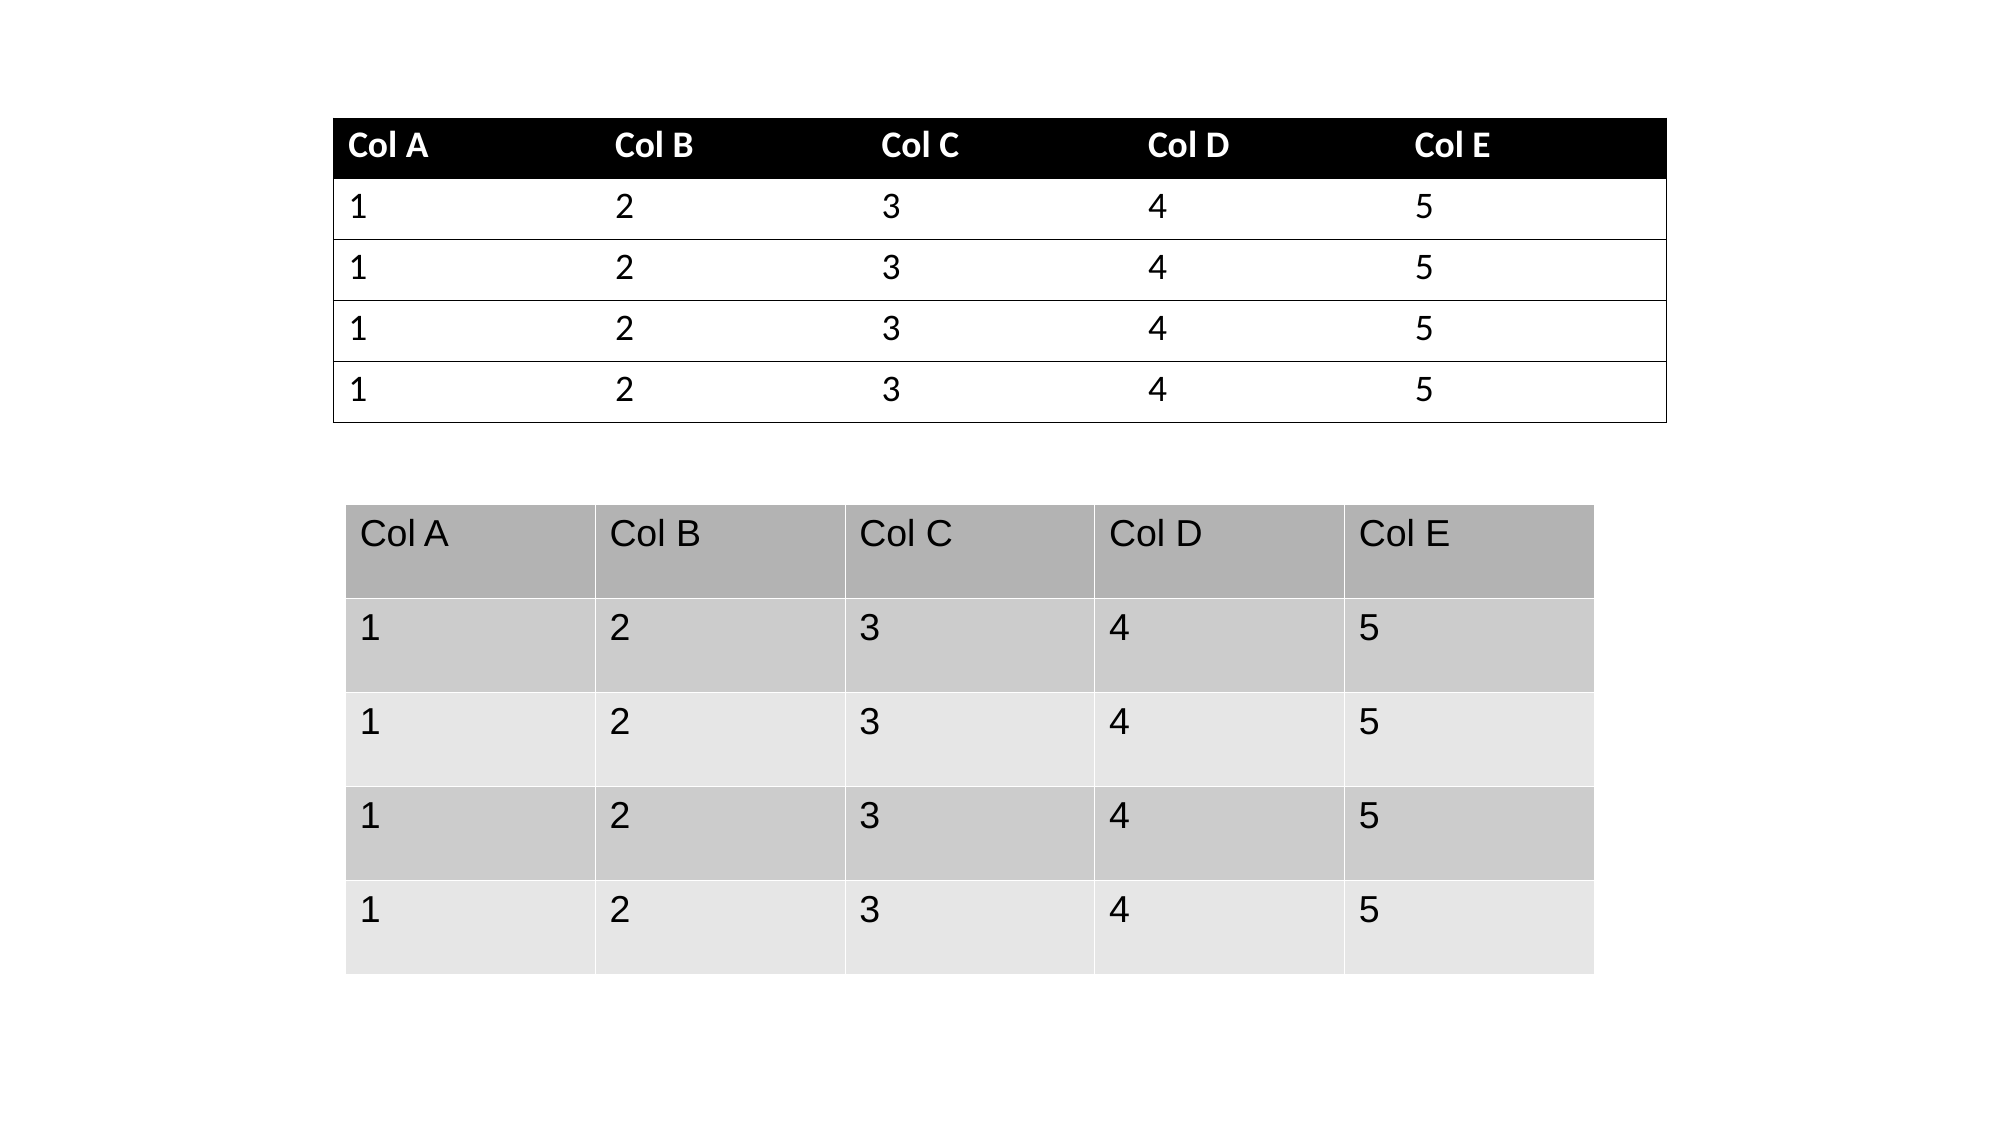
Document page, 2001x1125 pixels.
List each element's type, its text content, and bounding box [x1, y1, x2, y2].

table_cell 3 [867, 240, 1133, 300]
table_cell 1 [346, 693, 595, 786]
table_cell 3 [846, 693, 1094, 786]
table_cell 3 [867, 179, 1133, 239]
table_cell 1 [346, 881, 595, 974]
table_cell 4 [1095, 787, 1344, 880]
table_cell 1 [334, 362, 600, 422]
table_cell 1 [346, 787, 595, 880]
table_cell 2 [596, 599, 845, 692]
table_cell 5 [1400, 240, 1666, 300]
table_header Col E [1400, 119, 1666, 178]
table_cell 2 [600, 362, 867, 422]
table_cell 3 [846, 881, 1094, 974]
table_cell 5 [1400, 301, 1666, 361]
table_cell 4 [1095, 599, 1344, 692]
table_header Col C [846, 505, 1094, 598]
table_cell 5 [1345, 599, 1594, 692]
table_cell 3 [867, 301, 1133, 361]
table_cell 3 [867, 362, 1133, 422]
table_cell 4 [1095, 881, 1344, 974]
table_header Col D [1095, 505, 1344, 598]
table_cell 4 [1133, 240, 1400, 300]
table_cell 2 [600, 301, 867, 361]
table_cell 2 [600, 179, 867, 239]
table_header Col A [334, 119, 600, 178]
table_cell 2 [596, 787, 845, 880]
table_header Col A [346, 505, 595, 598]
table_cell 5 [1345, 693, 1594, 786]
table_cell 2 [596, 693, 845, 786]
table_cell 3 [846, 787, 1094, 880]
table_cell 1 [334, 179, 600, 239]
table_cell 5 [1400, 362, 1666, 422]
table_cell 2 [596, 881, 845, 974]
table_cell 5 [1345, 787, 1594, 880]
table_cell 2 [600, 240, 867, 300]
table_cell 1 [346, 599, 595, 692]
table_cell 1 [334, 301, 600, 361]
table_cell 4 [1133, 362, 1400, 422]
table_cell 4 [1095, 693, 1344, 786]
table_cell 5 [1345, 881, 1594, 974]
table_header Col C [867, 119, 1133, 178]
table_cell 4 [1133, 179, 1400, 239]
table_cell 5 [1400, 179, 1666, 239]
table_cell 3 [846, 599, 1094, 692]
table_header Col E [1345, 505, 1594, 598]
table_header Col B [600, 119, 867, 178]
table_cell 4 [1133, 301, 1400, 361]
table_cell 1 [334, 240, 600, 300]
table_header Col D [1133, 119, 1400, 178]
table_header Col B [596, 505, 845, 598]
